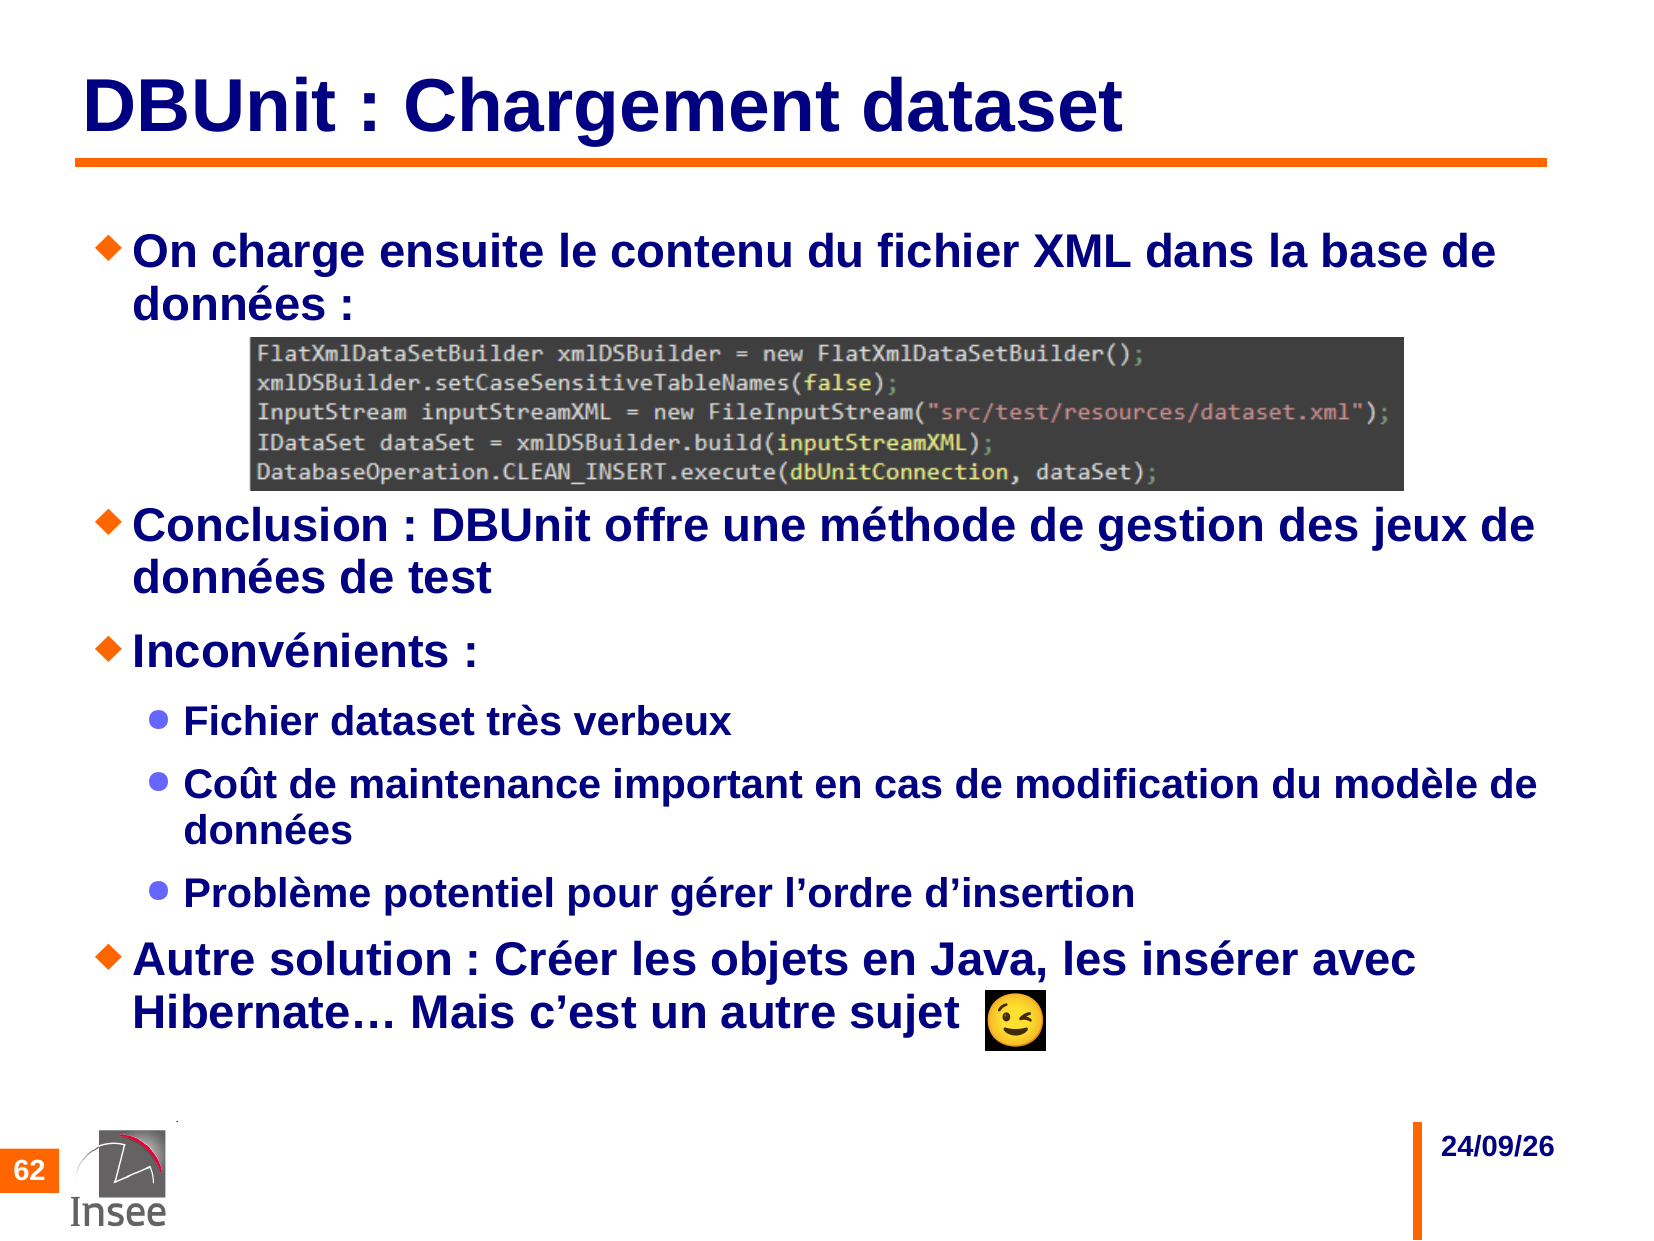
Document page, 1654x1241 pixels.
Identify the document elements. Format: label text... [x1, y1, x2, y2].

title DBUnit : Chargement dataset [82, 49, 1619, 163]
picture [62, 1121, 178, 1241]
picture [249, 337, 1404, 491]
list On charge ensuite le contenu du fichier XML dans la base de données : Conclusion : DBUnit offre une méthode de gestion des jeux de données de test Inconvénients : Fichier dataset très verbeux Coût de maintenance important en cas de modification du modèle de données Problème potentiel pour gérer l’ordre d’insertion Autre solution : Créer les objets en Java, les insérer avec Hibernate… Mais c’est un autre sujet [82, 224, 1571, 1051]
picture [985, 990, 1046, 1051]
